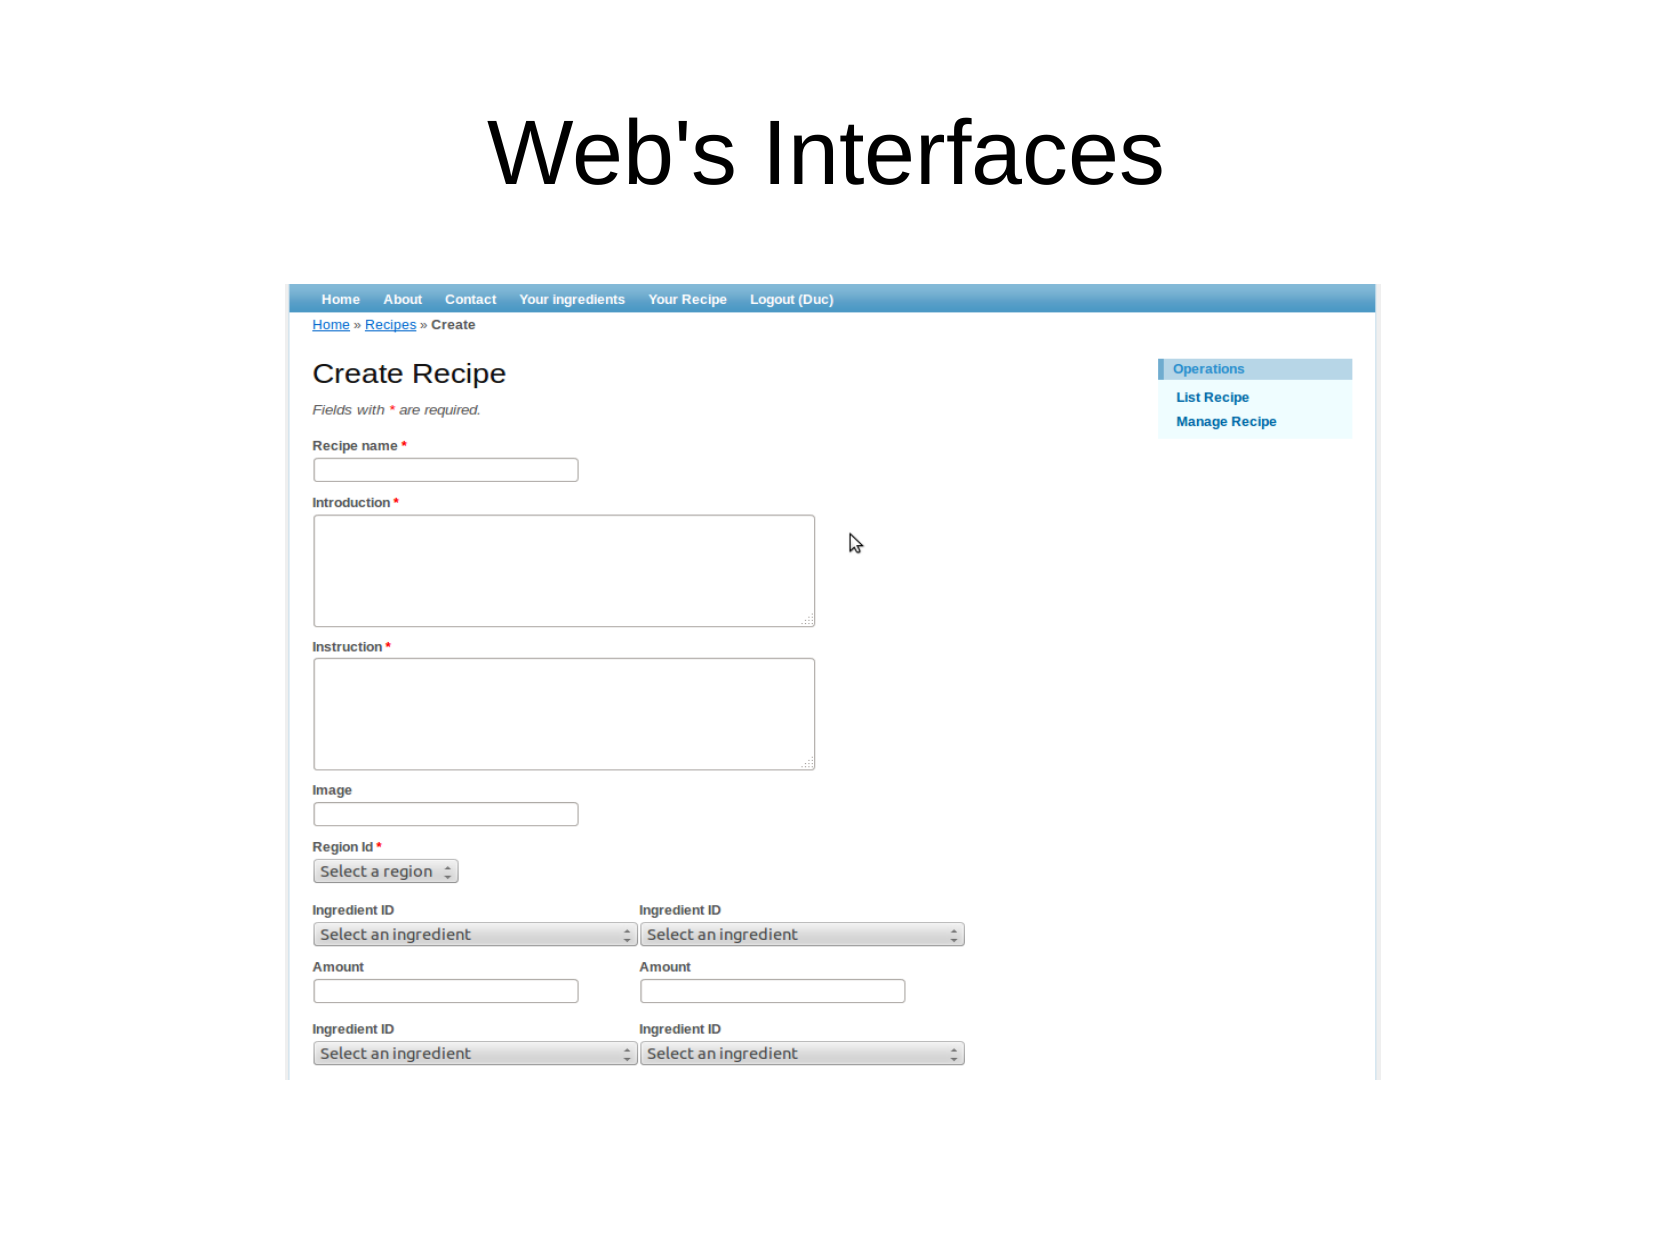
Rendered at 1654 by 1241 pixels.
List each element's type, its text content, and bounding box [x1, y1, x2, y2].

title Web's Interfaces [82, 49, 1571, 257]
picture [285, 284, 1381, 1081]
